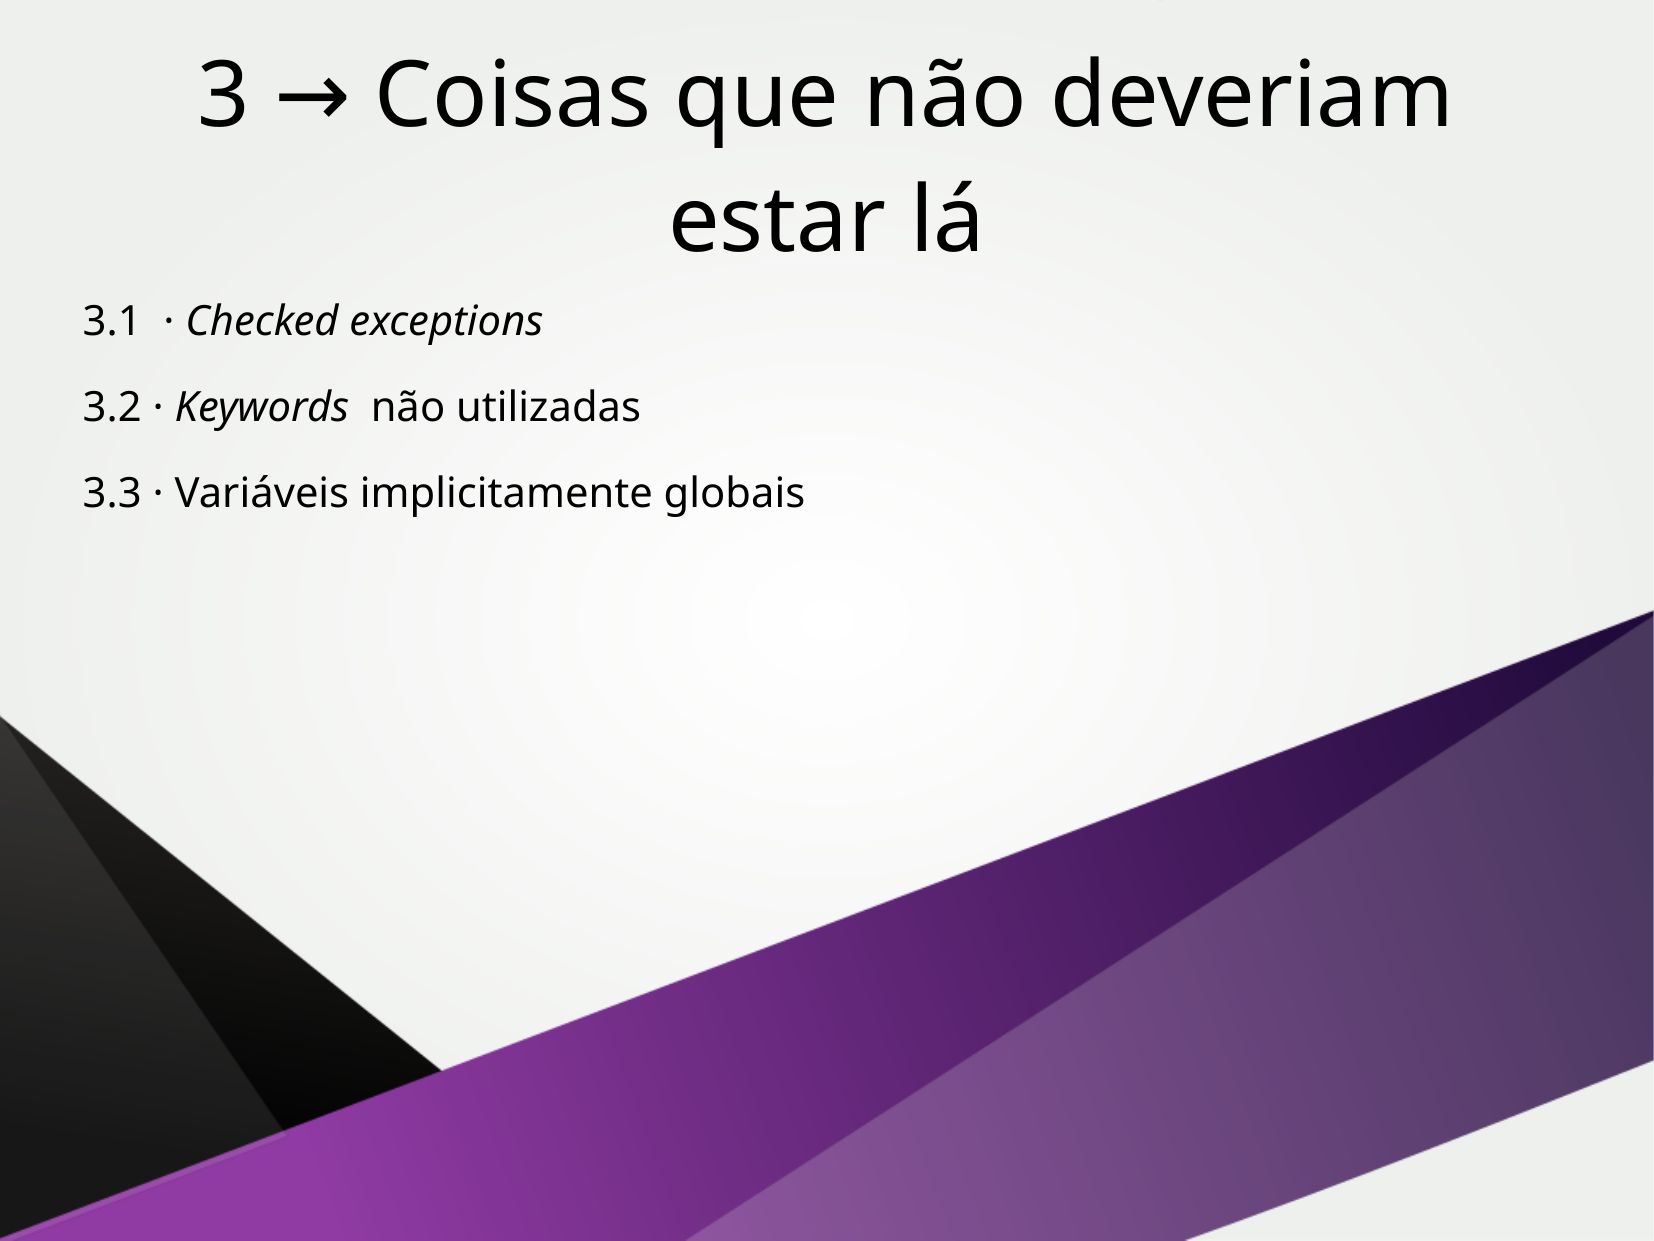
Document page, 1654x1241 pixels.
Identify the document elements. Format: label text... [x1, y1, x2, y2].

title 3 → Coisas que não deveriam estar lá [82, 49, 1571, 257]
picture [0, 0, 1654, 1241]
list 3.1 · Checked exceptions 3.2 · Keywords não utilizadas 3.3 · Variáveis implicitamente globais [82, 290, 1571, 1010]
